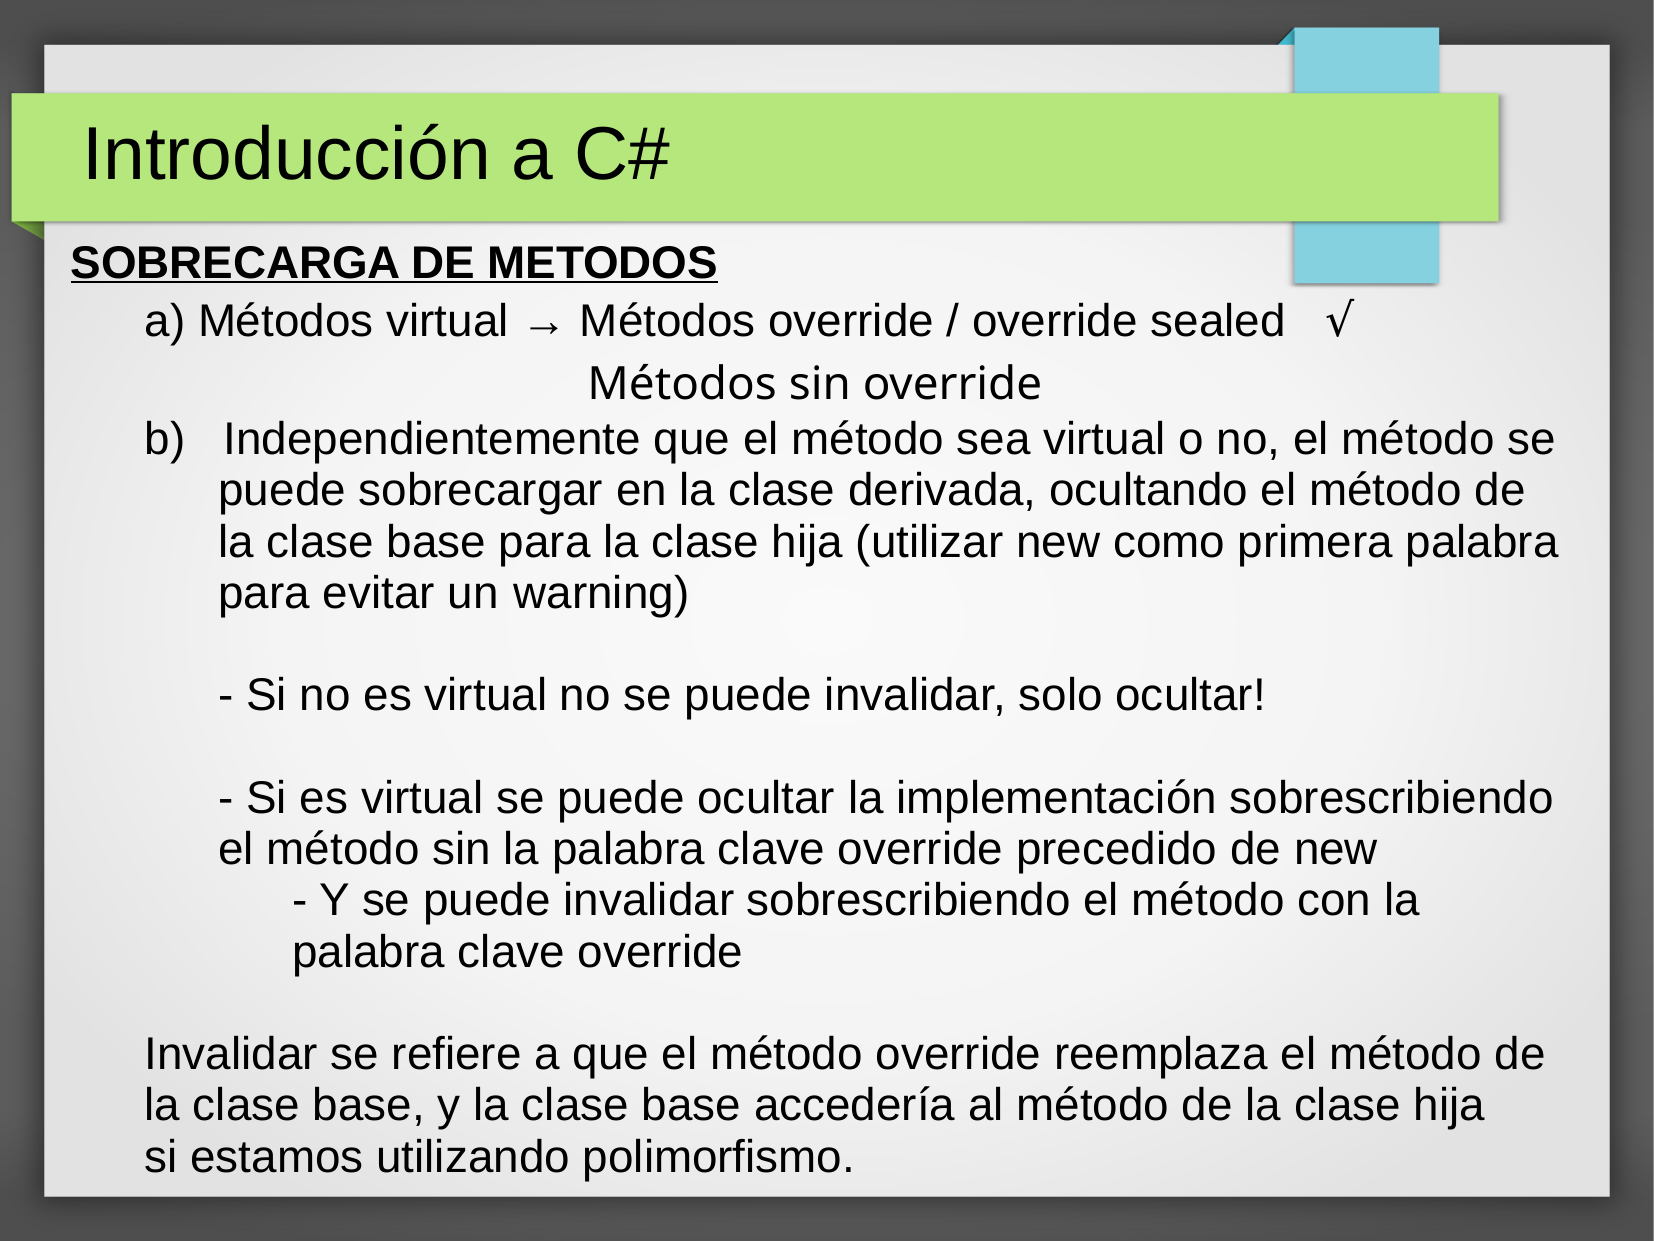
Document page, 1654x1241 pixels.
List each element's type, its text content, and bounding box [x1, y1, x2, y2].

picture [0, 0, 1654, 1241]
text_box SOBRECARGA DE METODOS a) Métodos virtual → Métodos override / override sealed √ Métodos sin override b) Independientemente que el método sea virtual o no, el método se puede sobrecargar en la clase derivada, ocultando el método de la clase base para la clase hija (utilizar new como primera palabra para evitar un warning) - Si no es virtual no se puede invalidar, solo ocultar! - Si es virtual se puede ocultar la implementación sobrescribiendo el método sin la palabra clave override precedido de new - Y se puede invalidar sobrescribiendo el método con la palabra clave override Invalidar se refiere a que el método override reemplaza el método de la clase base, y la clase base accedería al método de la clase hija si estamos utilizando polimorfismo. [70, 237, 1563, 1182]
title Introducción a C# [82, 94, 1264, 213]
